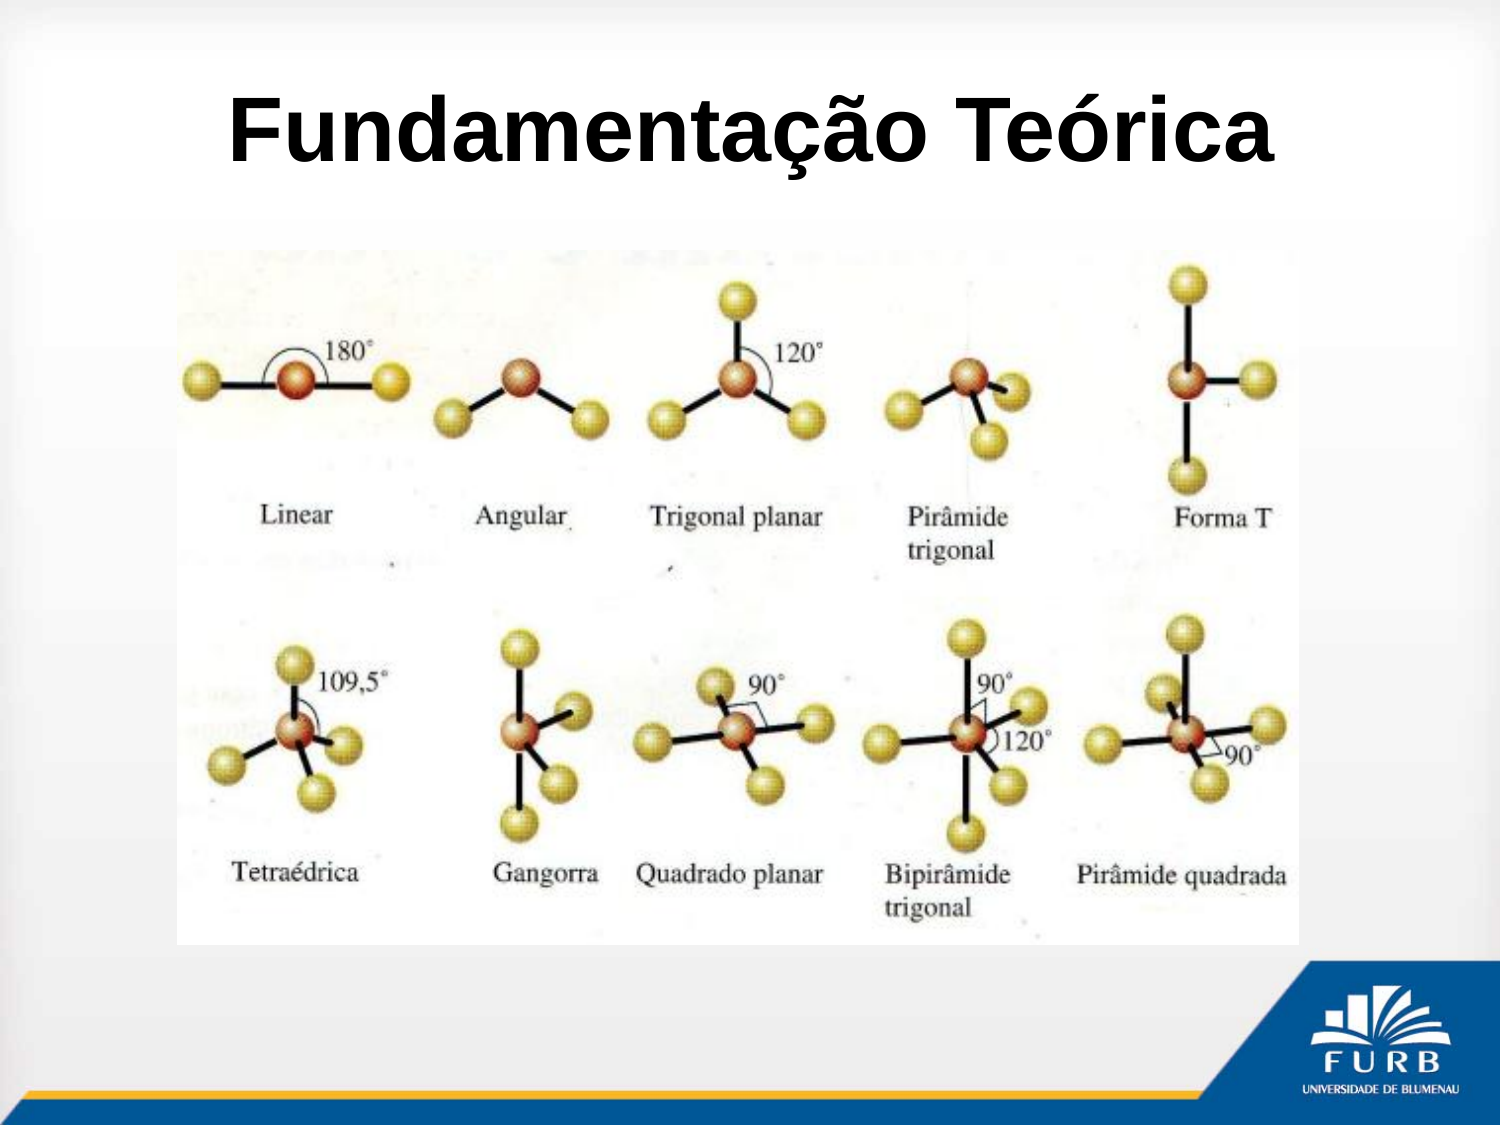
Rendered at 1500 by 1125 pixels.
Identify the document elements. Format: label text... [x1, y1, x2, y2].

picture [0, 0, 1500, 1125]
text_box Fundamentação Teórica [76, 30, 1427, 219]
